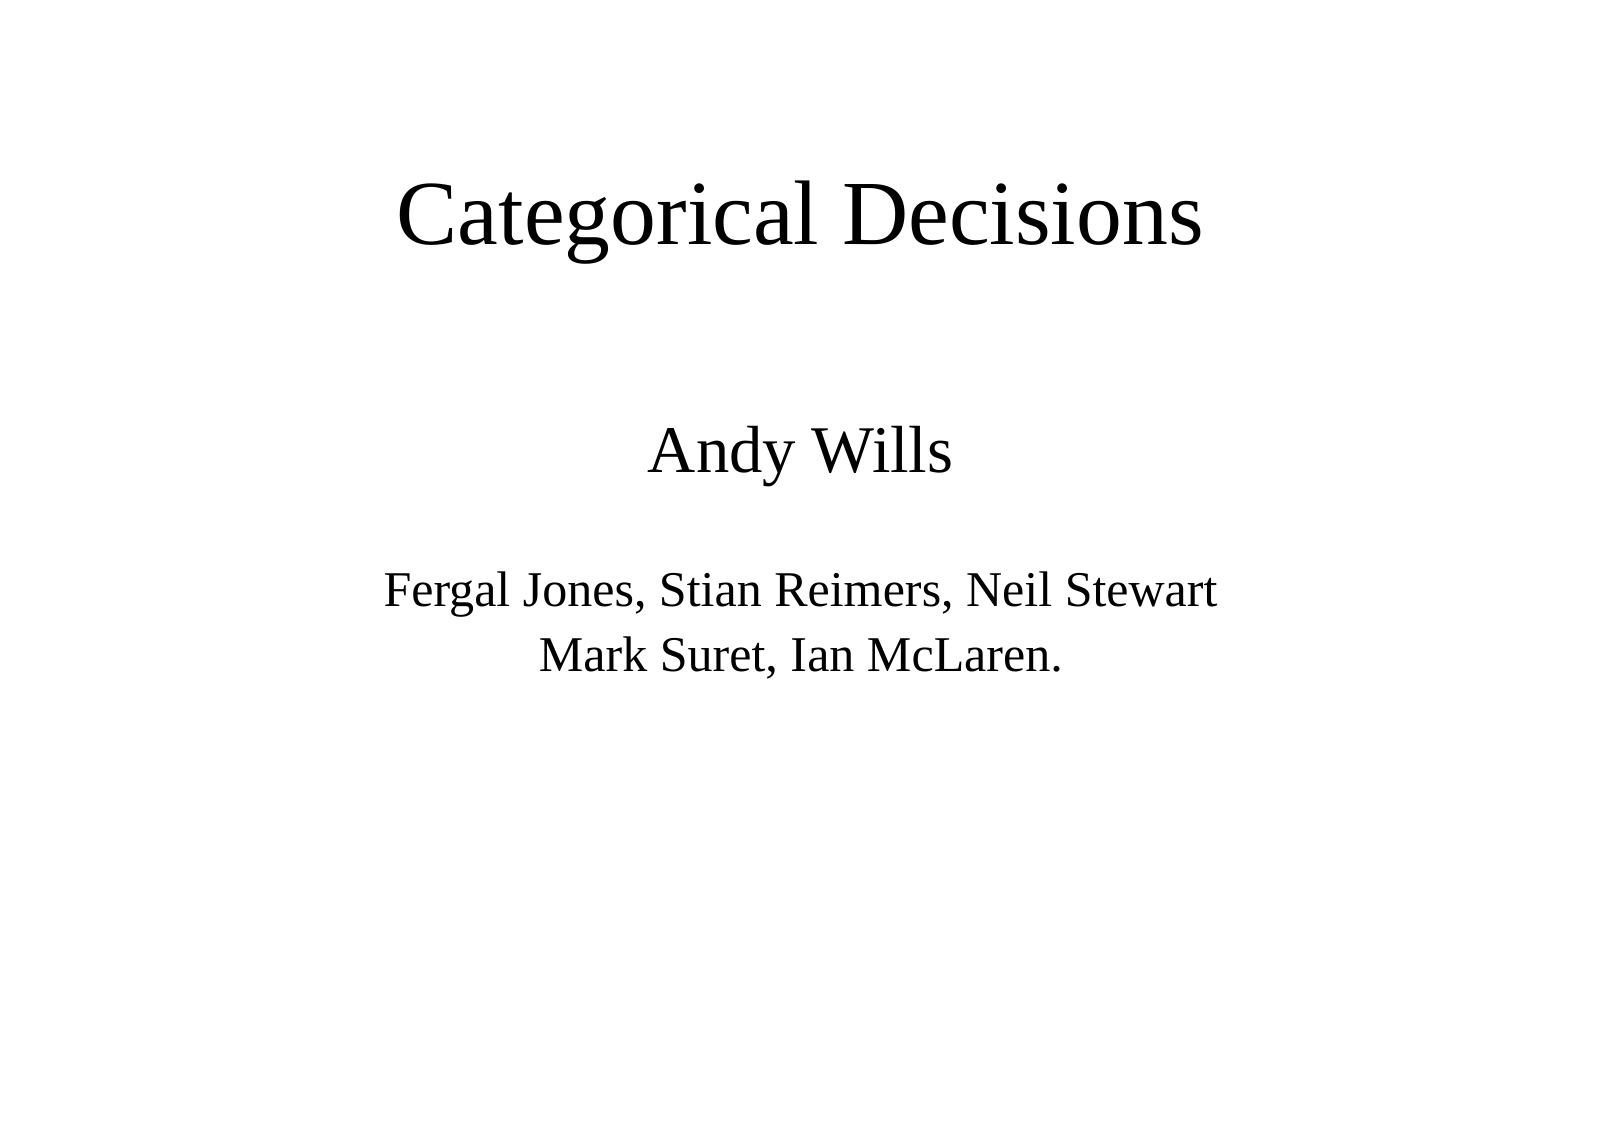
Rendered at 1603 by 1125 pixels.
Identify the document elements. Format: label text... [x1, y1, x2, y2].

text_box Andy Wills Fergal Jones, Stian Reimers, Neil Stewart Mark Suret, Ian McLaren. [276, 412, 1327, 1000]
text_box Categorical Decisions [163, 162, 1439, 351]
